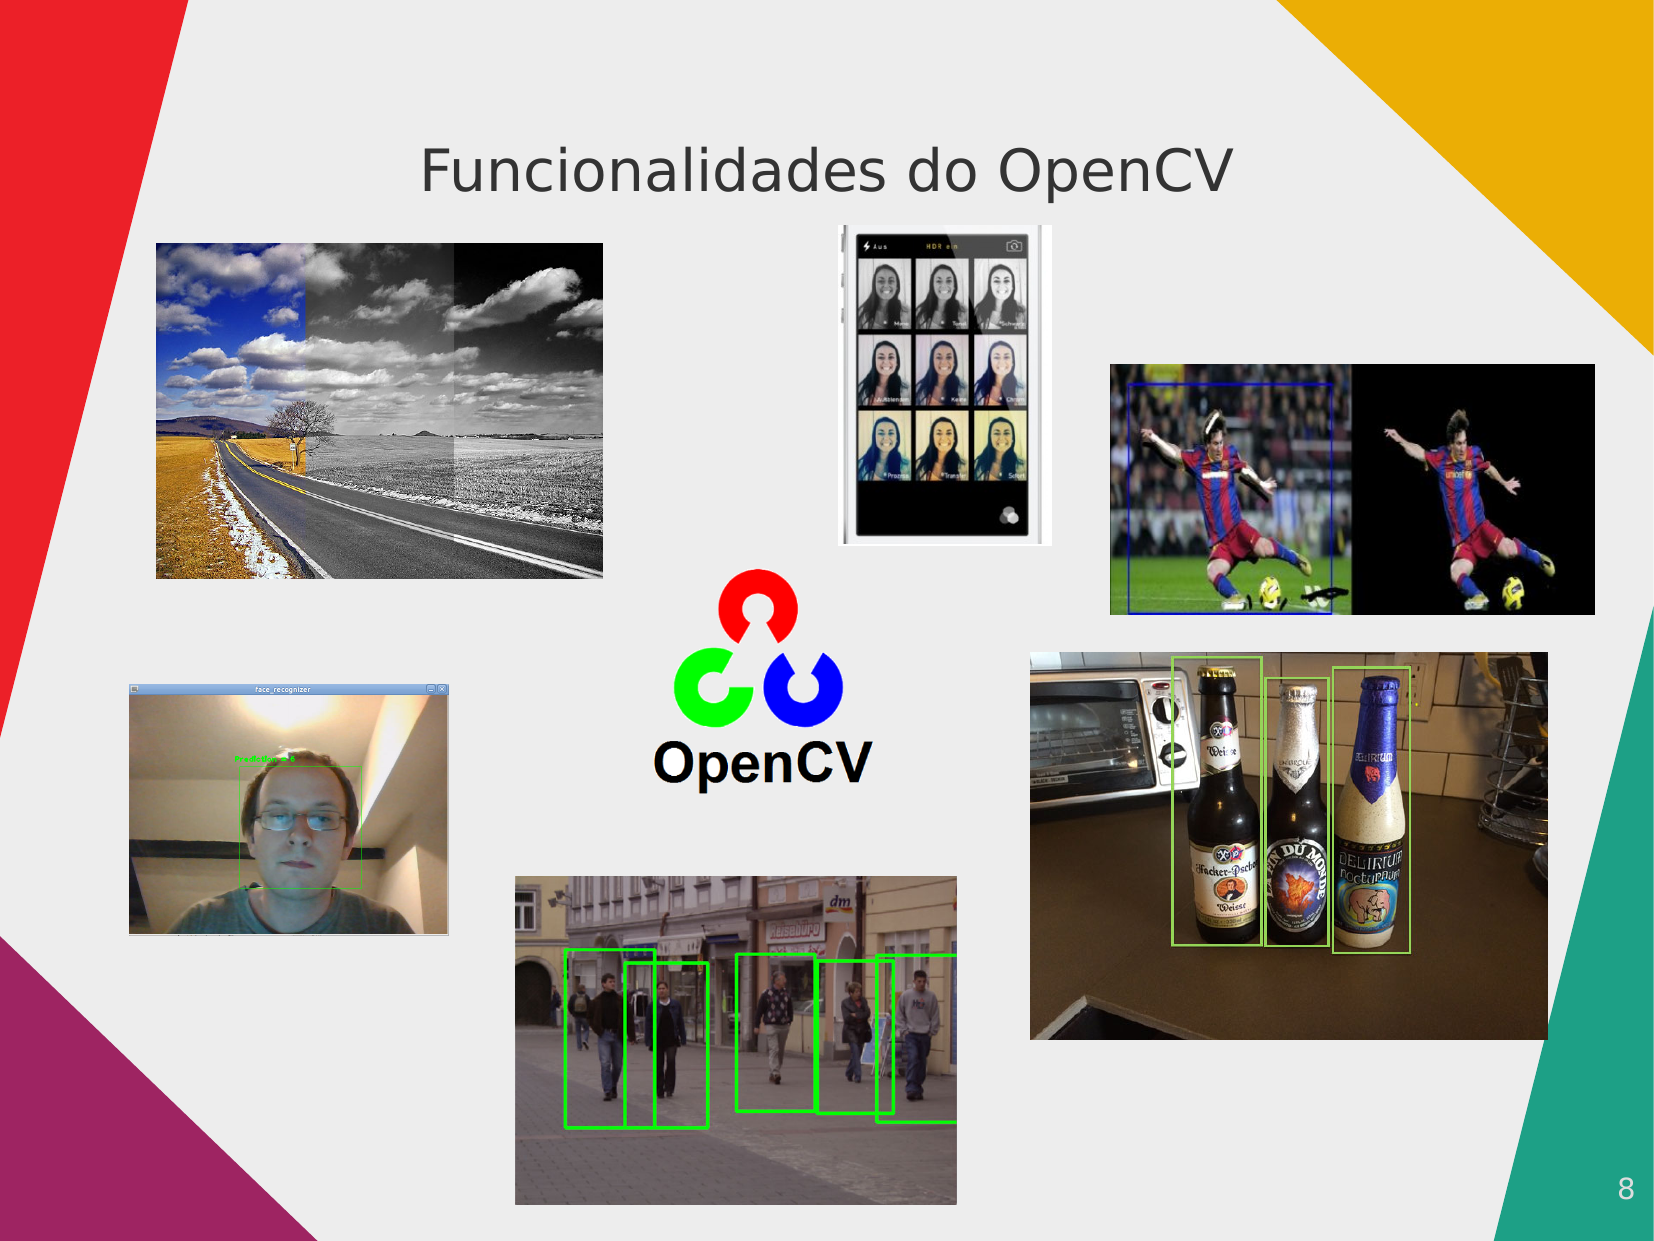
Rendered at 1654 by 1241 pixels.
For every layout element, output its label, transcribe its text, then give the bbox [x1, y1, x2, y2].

title Funcionalidades do OpenCV [114, 73, 1539, 271]
picture [129, 684, 449, 936]
picture [156, 225, 1052, 804]
picture [1030, 652, 1548, 1040]
picture [515, 876, 957, 1205]
picture [1110, 364, 1595, 615]
